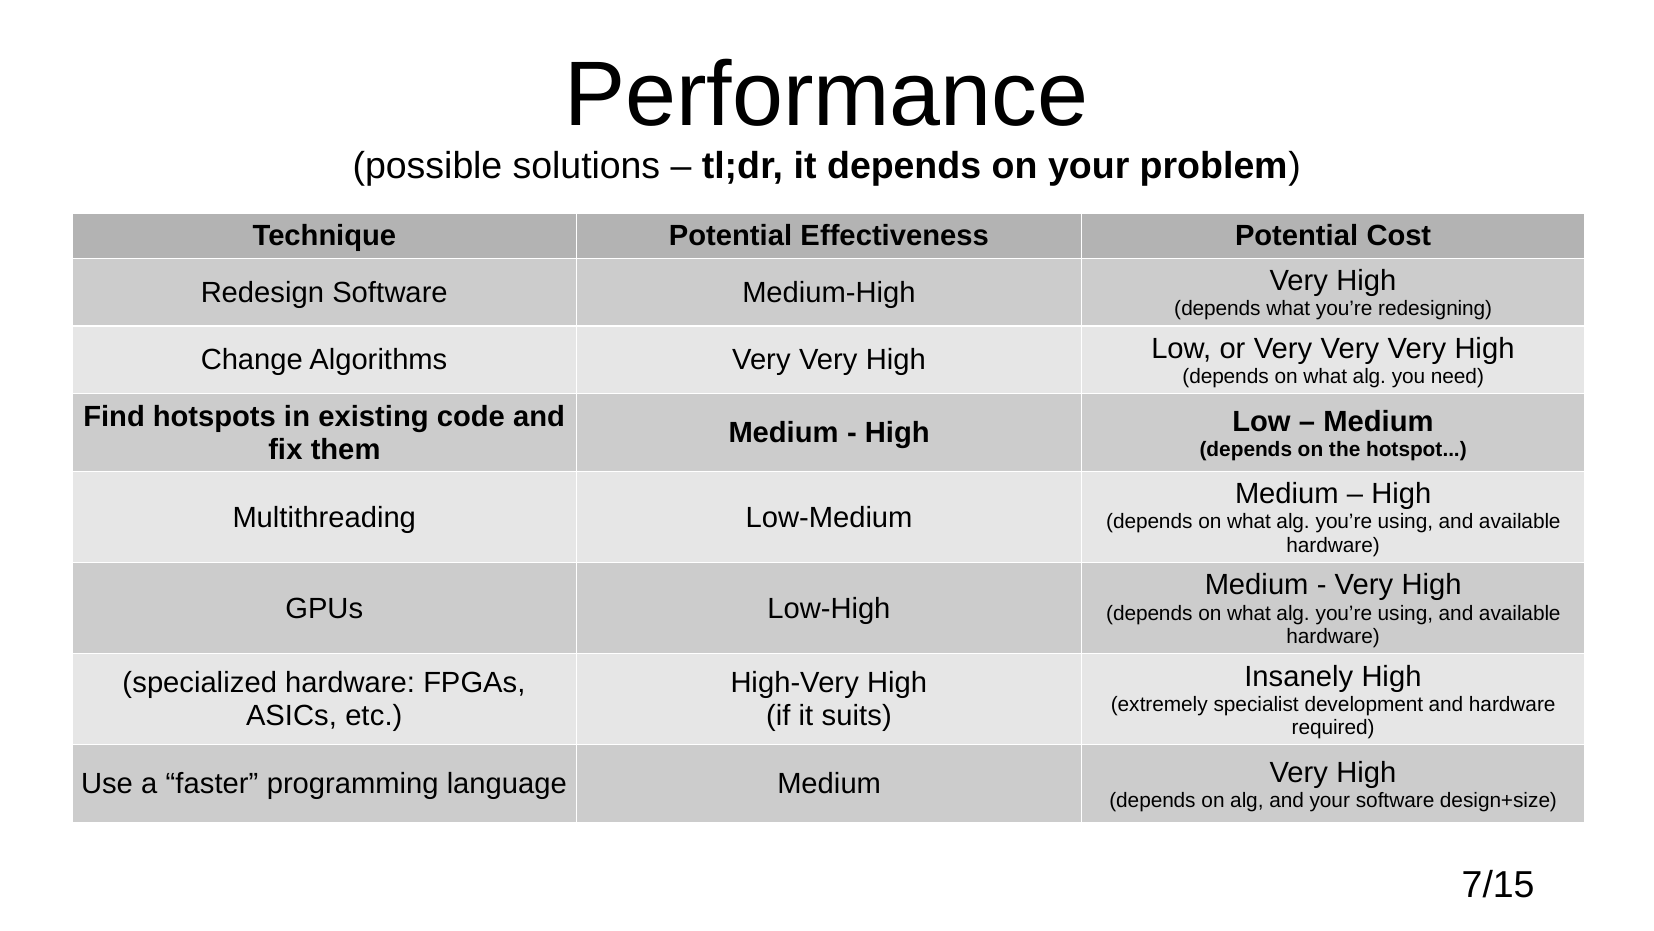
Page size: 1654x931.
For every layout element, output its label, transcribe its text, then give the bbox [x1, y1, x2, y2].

table_cell Low-Medium [577, 472, 1081, 562]
table_cell High-Very High (if it suits) [577, 654, 1081, 744]
table_cell Very High (depends what you’re redesigning) [1082, 259, 1584, 325]
table_cell Change Algorithms [73, 327, 576, 393]
table_header Potential Cost [1082, 214, 1584, 258]
table_cell (specialized hardware: FPGAs, ASICs, etc.) [73, 654, 576, 744]
table_cell Insanely High (extremely specialist development and hardware required) [1082, 654, 1584, 744]
text_box <number>/15 [1446, 856, 1625, 931]
table_cell Medium-High [577, 259, 1081, 325]
table_cell Medium - Very High (depends on what alg. you’re using, and available hardware) [1082, 563, 1584, 653]
table_header Technique [73, 214, 576, 258]
table_cell Very High (depends on alg, and your software design+size) [1082, 745, 1584, 822]
table_cell Low, or Very Very Very High (depends on what alg. you need) [1082, 327, 1584, 393]
table_cell Use a “faster” programming language [73, 745, 576, 822]
table_cell Low – Medium (depends on the hotspot...) [1082, 394, 1584, 471]
table_cell GPUs [73, 563, 576, 653]
table_cell Medium [577, 745, 1081, 822]
title Performance (possible solutions – tl;dr, it depends on your problem) [82, 35, 1571, 194]
table_cell Multithreading [73, 472, 576, 562]
table_cell Find hotspots in existing code and fix them [73, 394, 576, 471]
table_cell Very Very High [577, 327, 1081, 393]
table_cell Low-High [577, 563, 1081, 653]
table_cell Redesign Software [73, 259, 576, 325]
table_cell Medium - High [577, 394, 1081, 471]
table_cell Medium – High (depends on what alg. you’re using, and available hardware) [1082, 472, 1584, 562]
table_header Potential Effectiveness [577, 214, 1081, 258]
